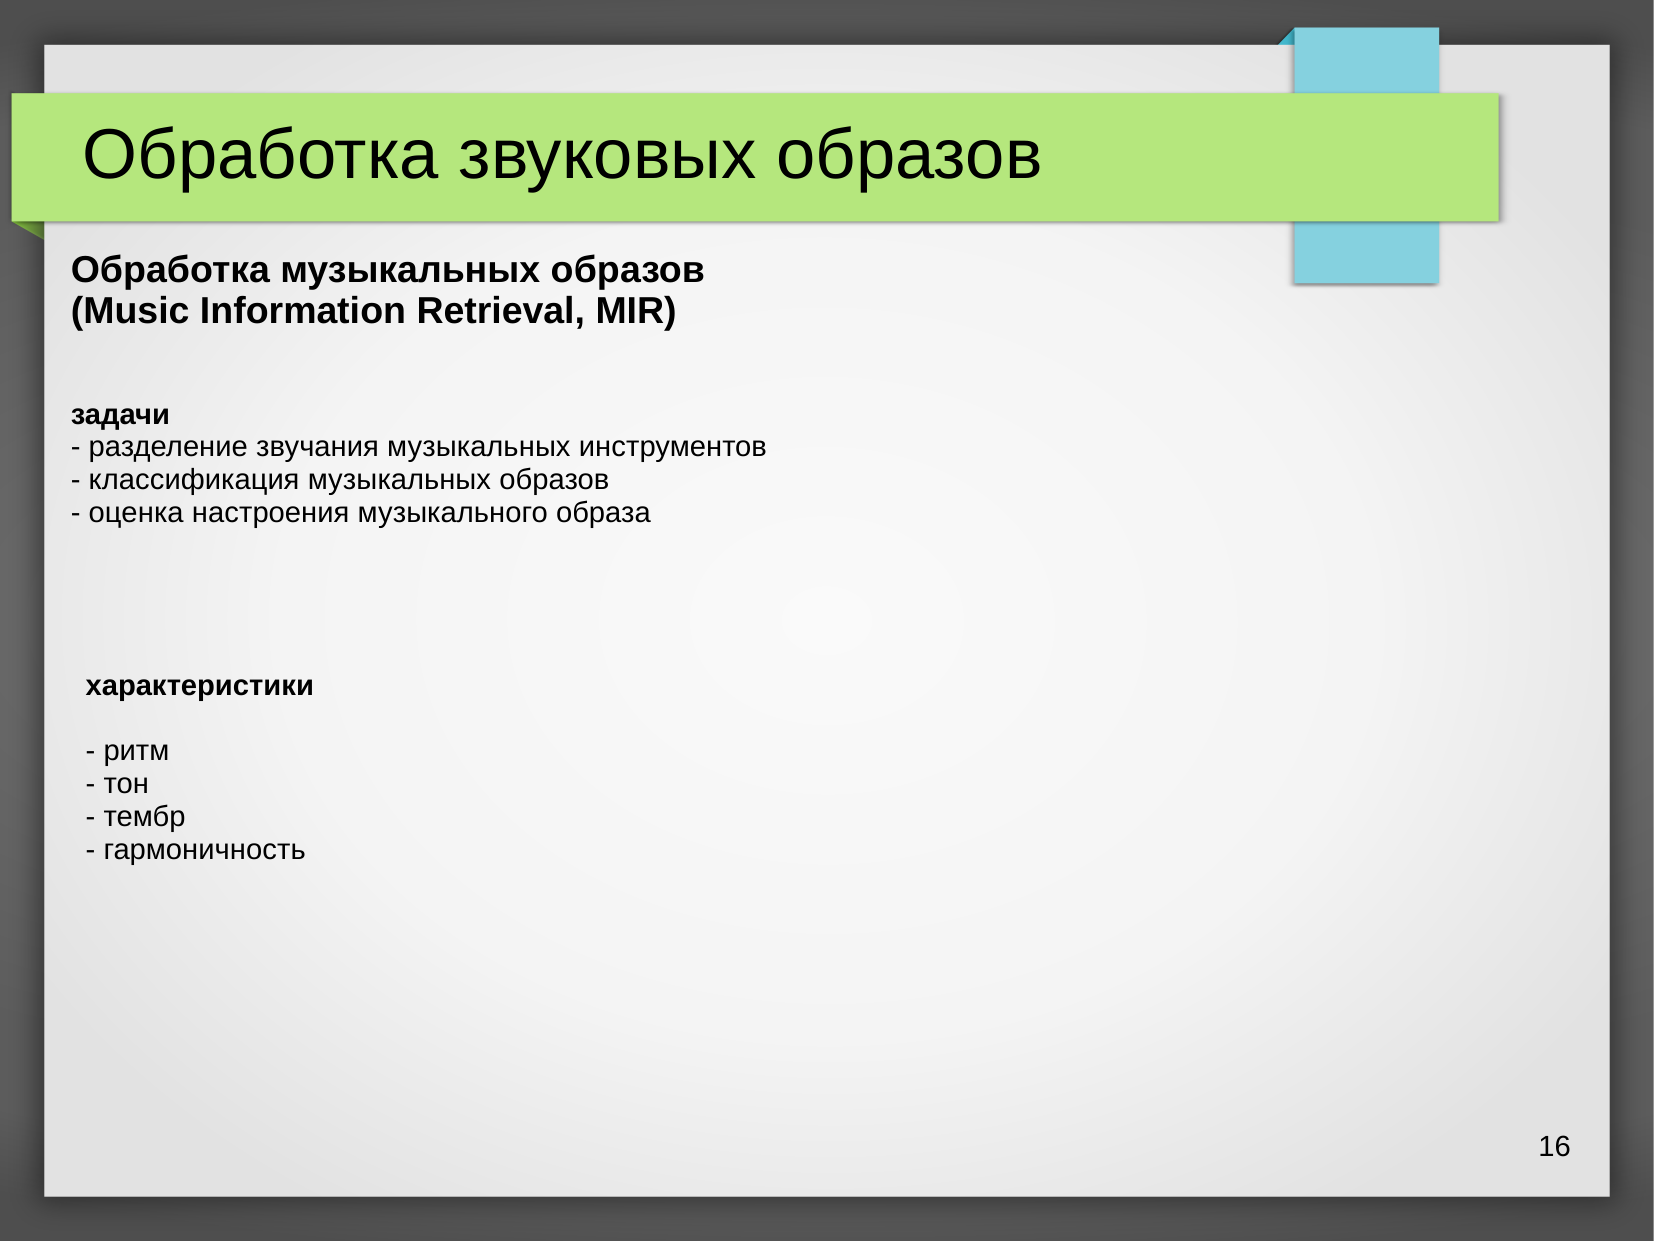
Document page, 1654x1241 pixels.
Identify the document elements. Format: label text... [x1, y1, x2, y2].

picture [0, 0, 1654, 1241]
text_box характеристики - ритм - тон - тембр - гармоничность [70, 661, 414, 898]
text_box Обработка музыкальных образов (Music Information Retrieval, MIR) задачи - разделение звучания музыкальных инструментов - классификация музыкальных образов - оценка настроения музыкального образа [70, 248, 1134, 531]
title Обработка звуковых образов [82, 114, 1406, 194]
